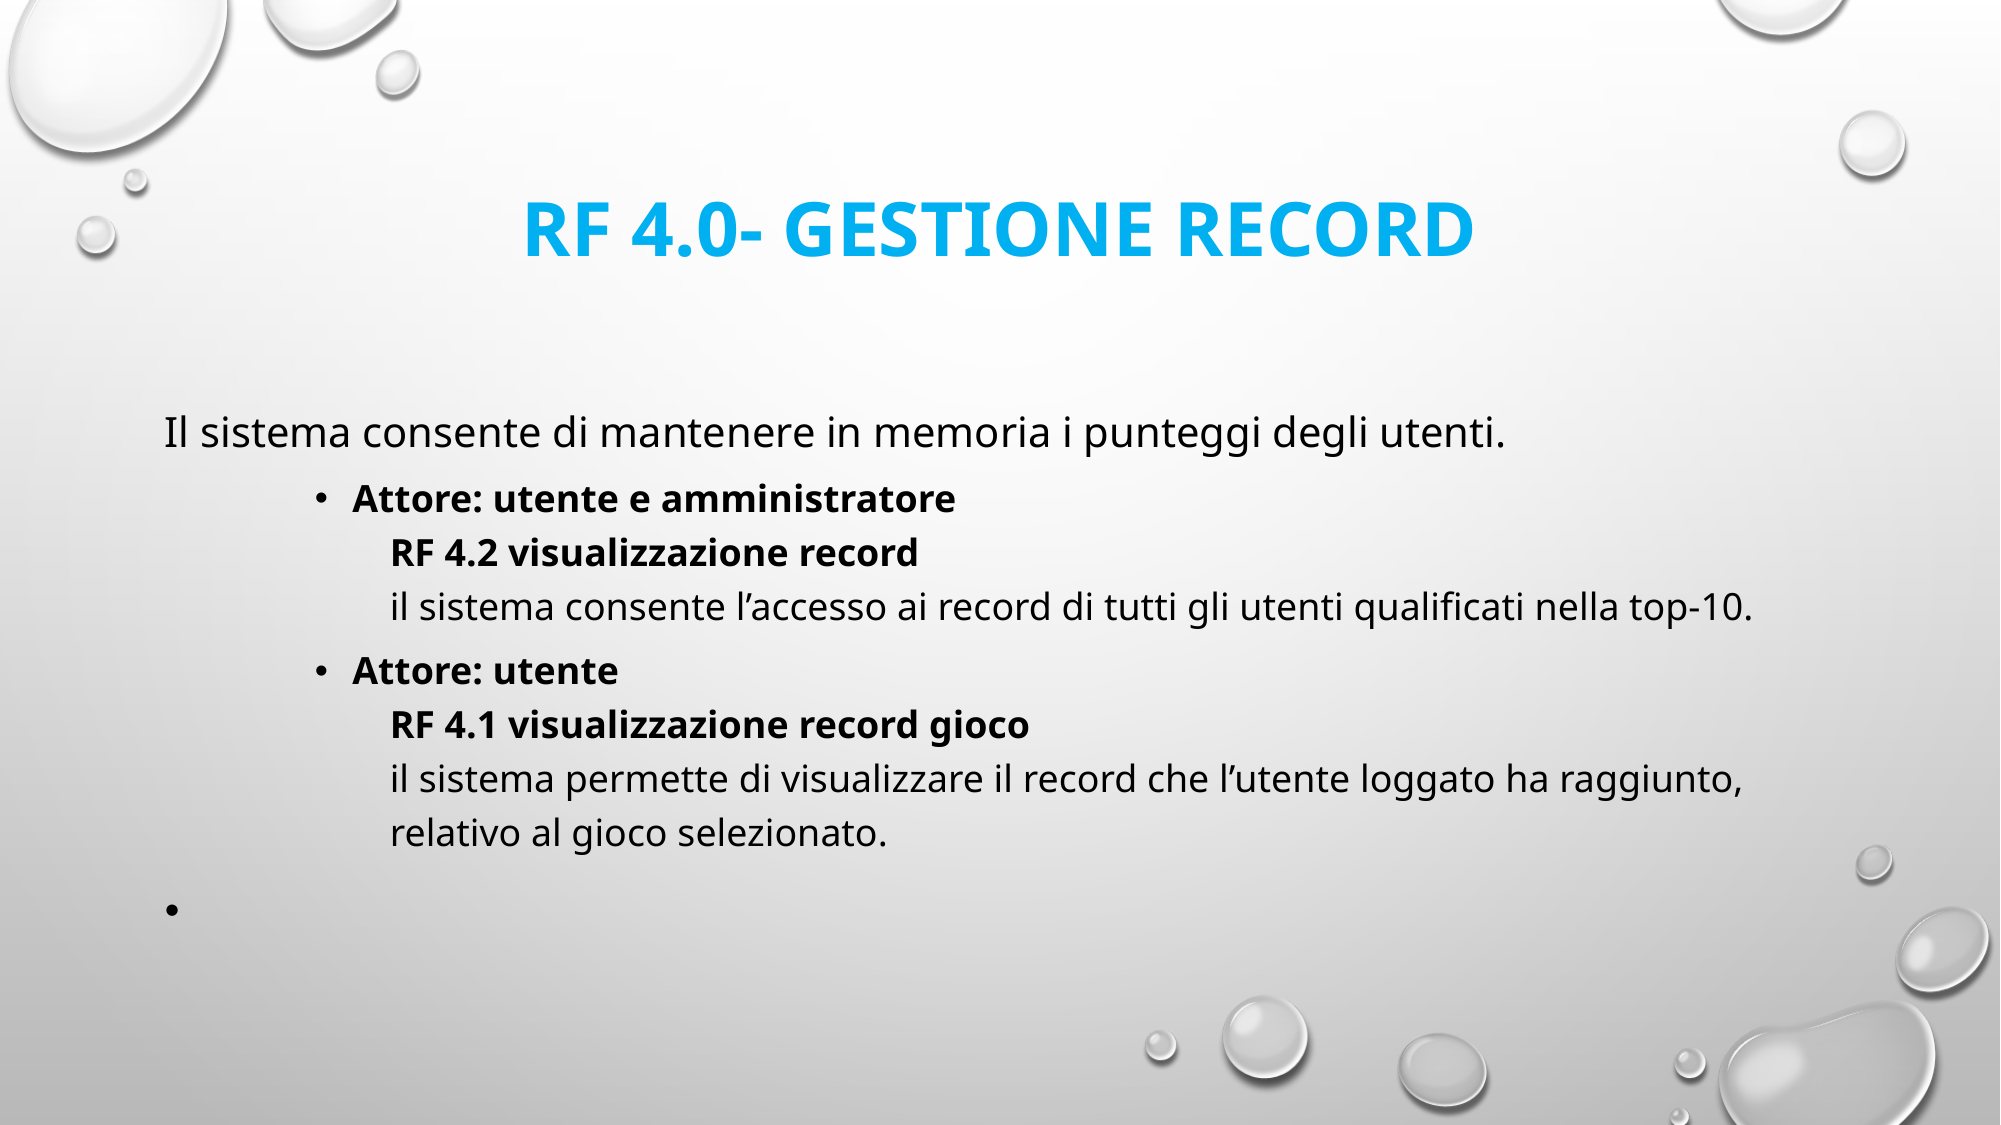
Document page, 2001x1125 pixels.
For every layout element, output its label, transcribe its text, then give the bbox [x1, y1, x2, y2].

title RF 4.0- Gestione Record [149, 101, 1851, 364]
list Il sistema consente di mantenere in memoria i punteggi degli utenti. Attore: utente e amministratore RF 4.2 visualizzazione record il sistema consente l’accesso ai record di tutti gli utenti qualificati nella top-10. Attore: utente RF 4.1 visualizzazione record gioco il sistema permette di visualizzare il record che l’utente loggato ha raggiunto, relativo al gioco selezionato. [149, 388, 1850, 950]
